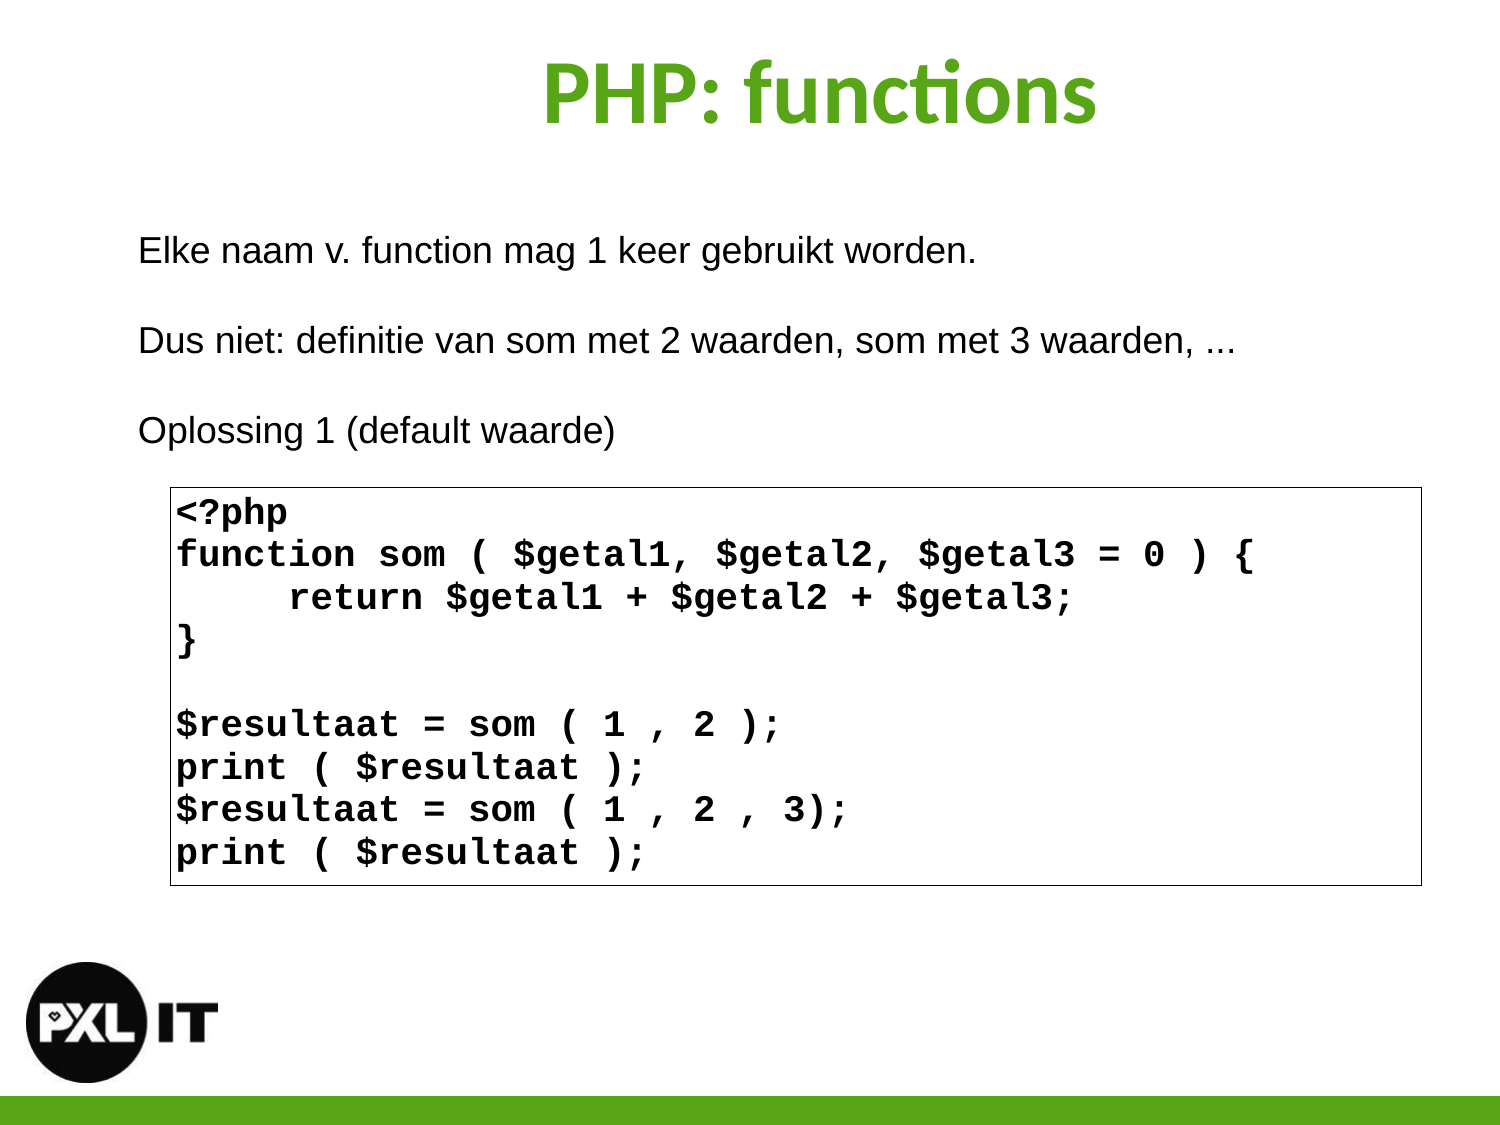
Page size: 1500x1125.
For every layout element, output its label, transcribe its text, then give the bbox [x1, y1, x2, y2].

picture [26, 962, 218, 1083]
text_box Elke naam v. function mag 1 keer gebruikt worden. Dus niet: definitie van som met 2 waarden, som met 3 waarden, ... Oplossing 1 (default waarde) [123, 210, 1269, 586]
table_header <?php function som ( $getal1, $getal2, $getal3 = 0 ) { return $getal1 + $getal2 + $getal3; } $resultaat = som ( 1 , 2 ); print ( $resultaat ); $resultaat = som ( 1 , 2 , 3); print ( $resultaat ); [171, 488, 1421, 885]
text_box PHP: functions [201, 24, 1440, 151]
